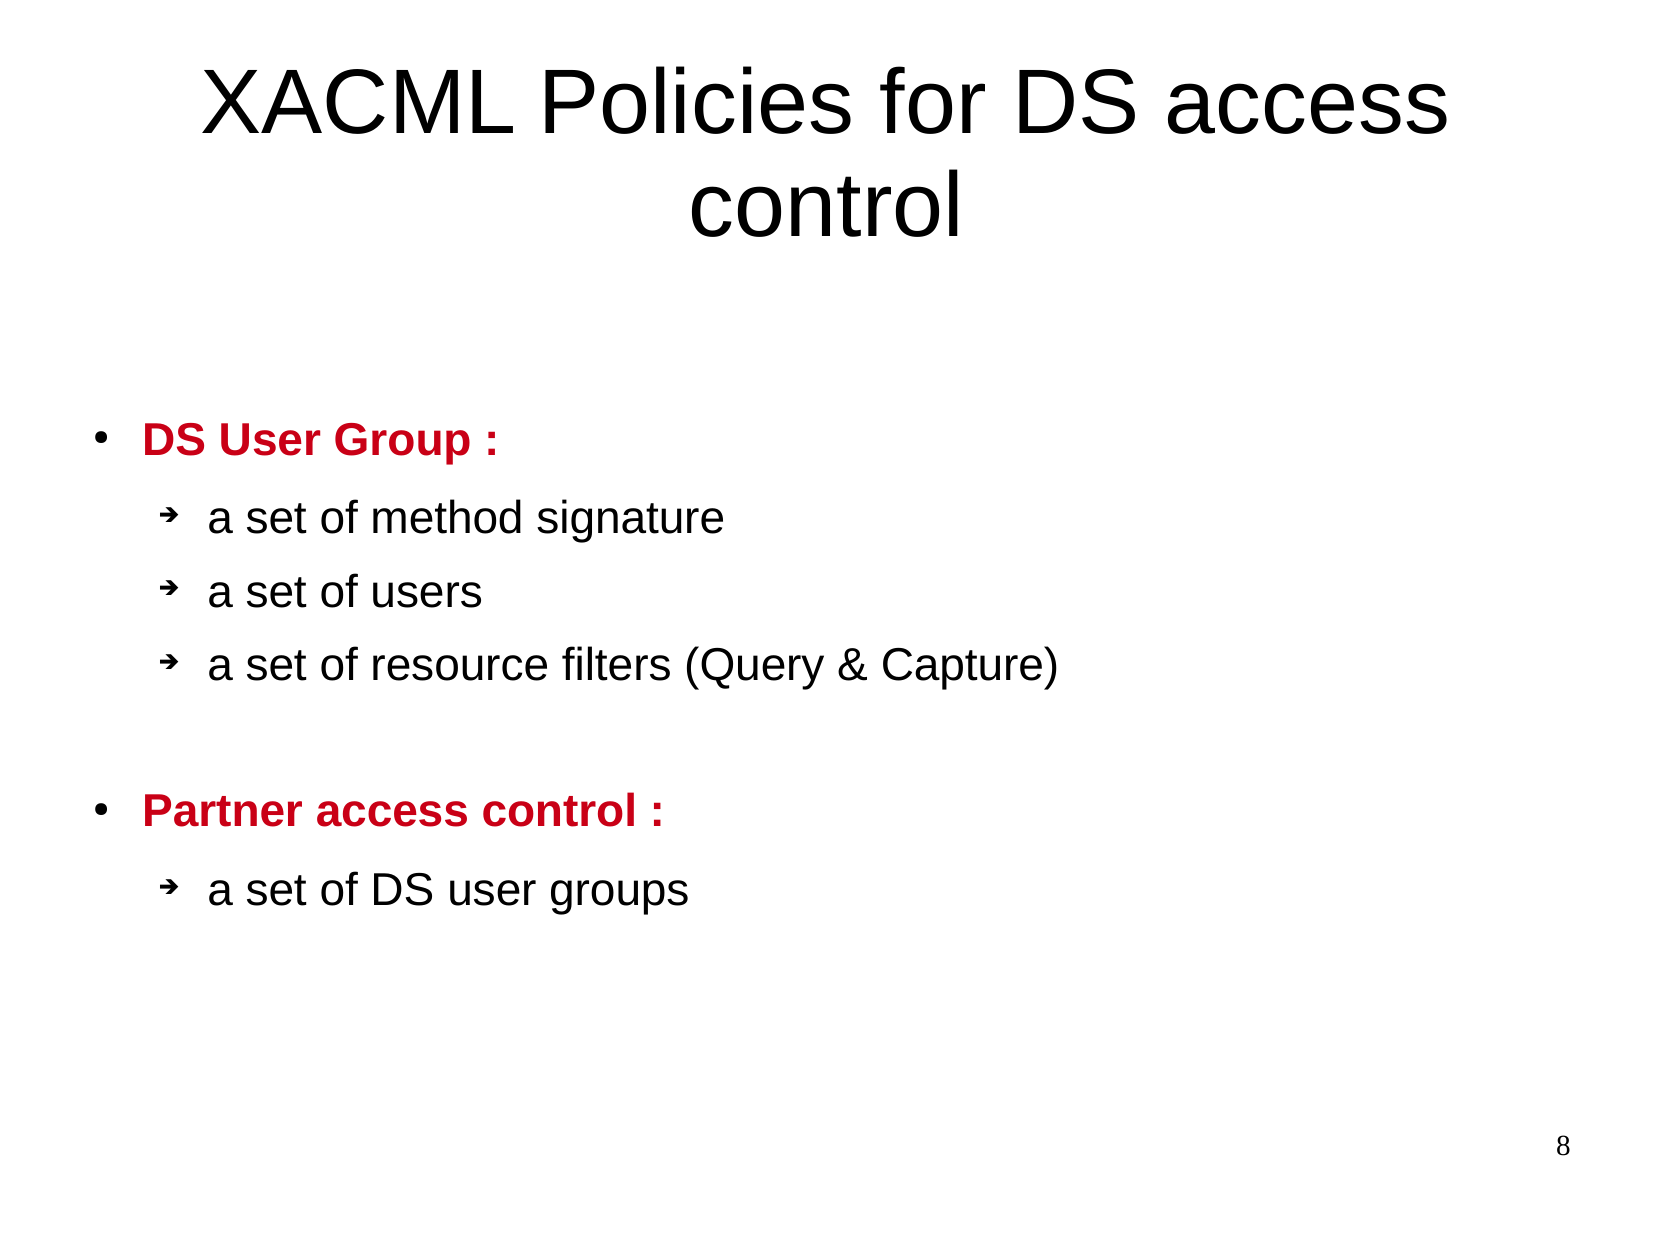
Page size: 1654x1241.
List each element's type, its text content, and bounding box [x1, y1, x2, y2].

list DS User Group : a set of method signature a set of users a set of resource filters (Query & Capture) Partner access control : a set of DS user groups [76, 413, 1565, 916]
title XACML Policies for DS access control [82, 50, 1571, 256]
